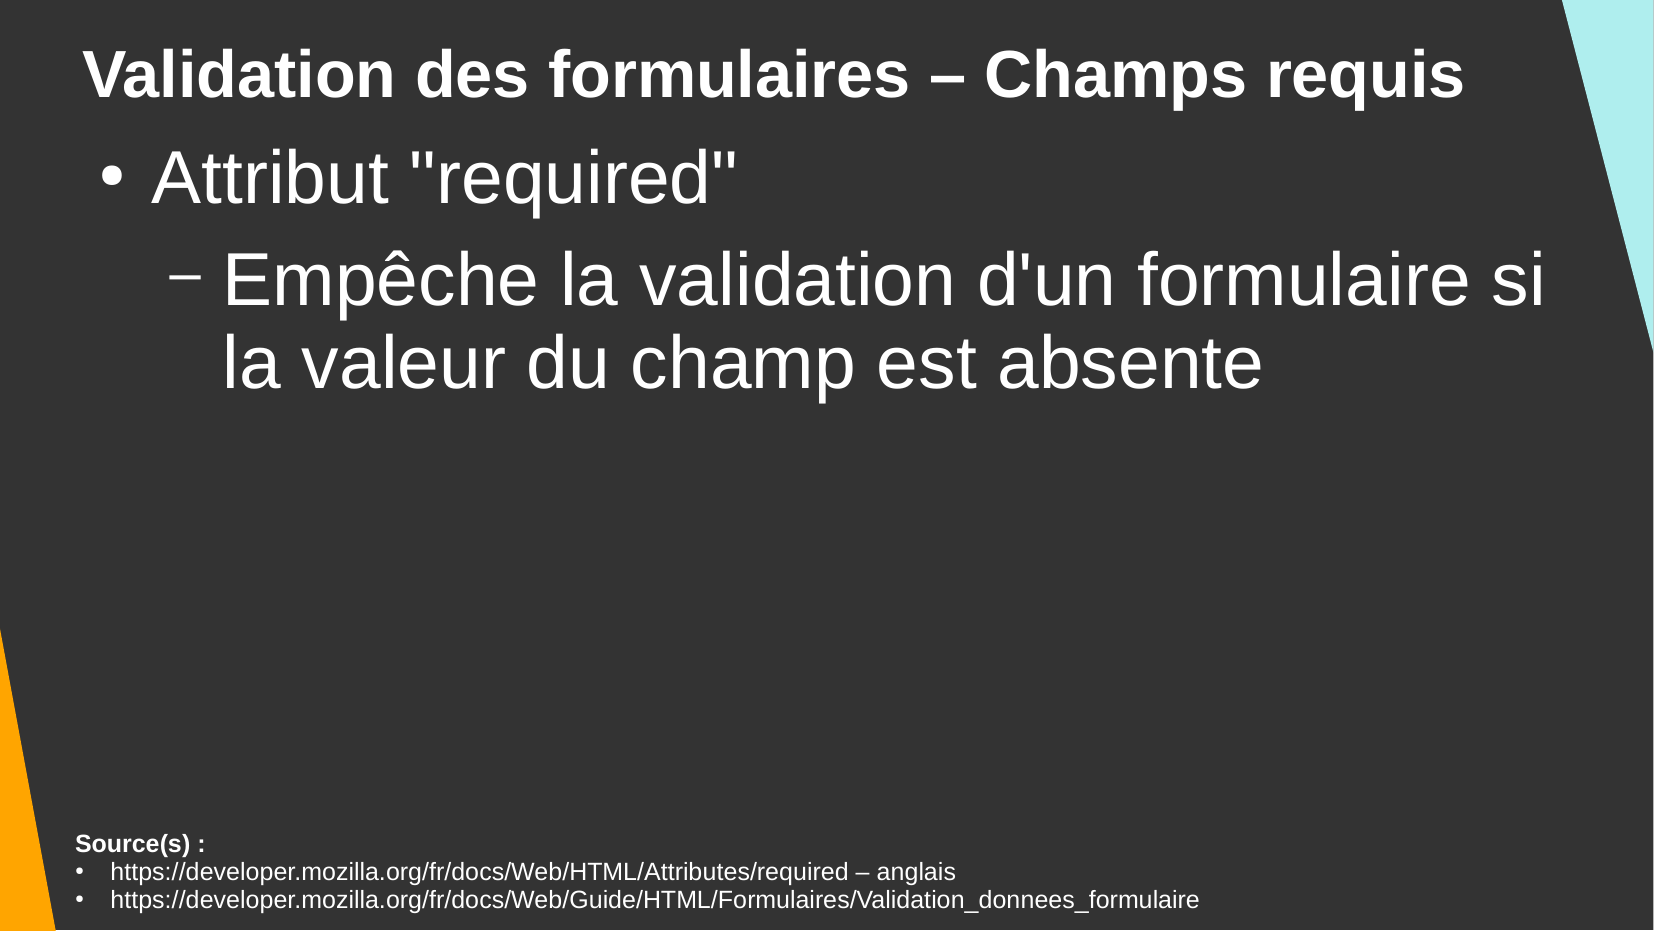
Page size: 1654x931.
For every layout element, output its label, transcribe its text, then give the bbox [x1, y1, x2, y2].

text_box [1561, 0, 1654, 355]
text_box [0, 628, 56, 931]
title Validation des formulaires – Champs requis [82, 37, 1571, 114]
text_box Source(s) : https://developer.mozilla.org/fr/docs/Web/HTML/Attributes/required – anglais https://developer.mozilla.org/fr/docs/Web/Guide/HTML/Formulaires/Validation_donnees_formulaire [60, 822, 1546, 929]
list Attribut "required" Empêche la validation d'un formulaire si la valeur du champ est absente [80, 135, 1605, 700]
